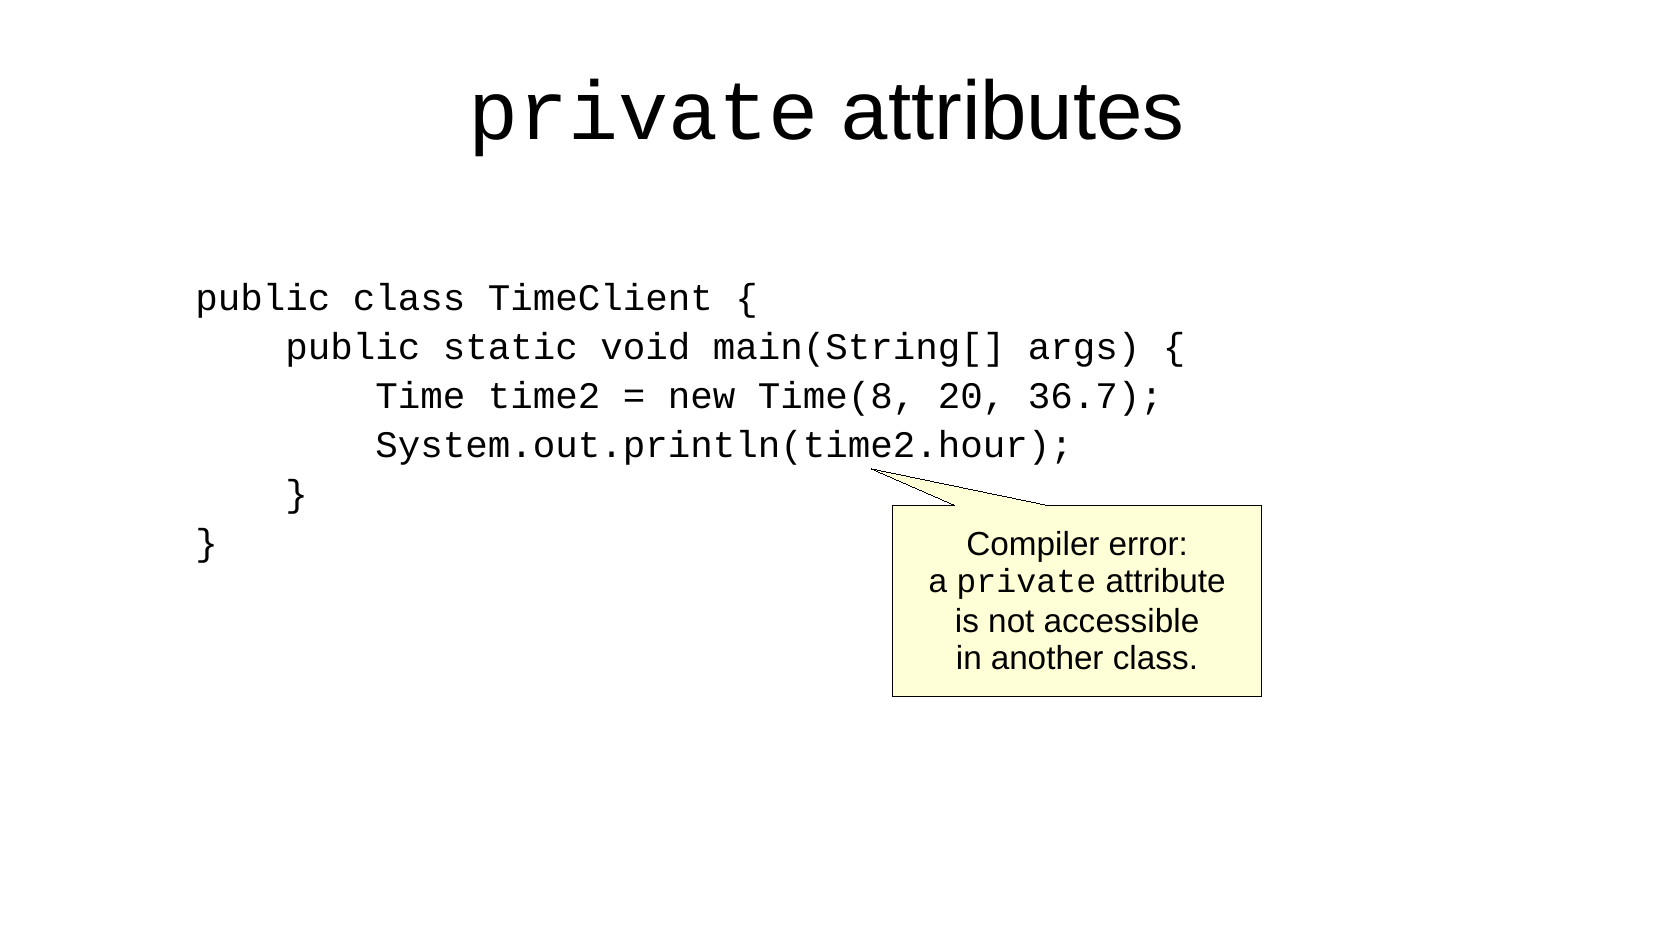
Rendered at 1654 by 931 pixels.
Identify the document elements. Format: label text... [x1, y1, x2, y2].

text_box Compiler error: a private attribute is not accessible in another class. [871, 468, 1262, 697]
text_box public class TimeClient { public static void main(String[] args) { Time time2 = new Time(8, 20, 36.7); System.out.println(time2.hour); } } [180, 265, 1233, 574]
title private attributes [82, 37, 1571, 193]
